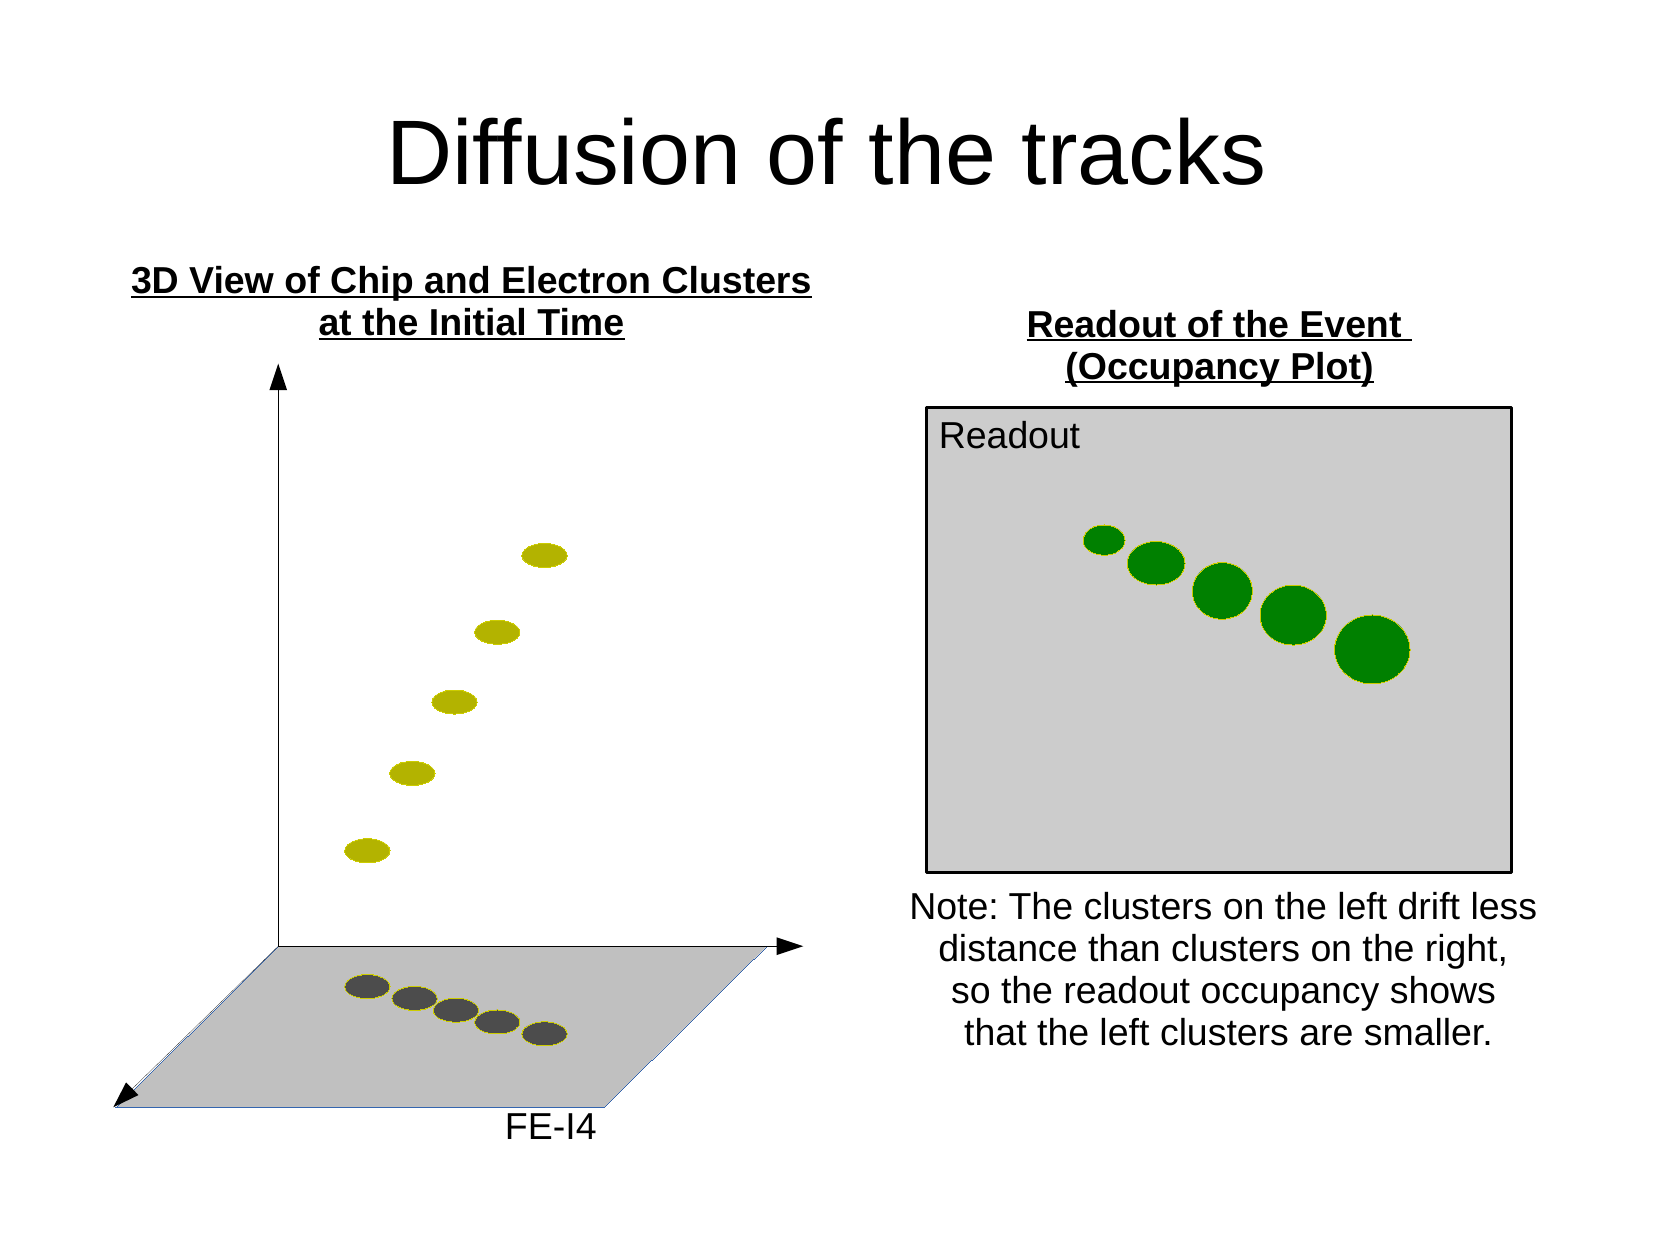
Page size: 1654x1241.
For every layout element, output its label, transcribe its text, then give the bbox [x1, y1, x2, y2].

title Diffusion of the tracks [82, 49, 1571, 257]
text_box [474, 620, 520, 645]
text_box Readout [924, 407, 1096, 465]
text_box 3D View of Chip and Electron Clusters at the Initial Time [116, 252, 827, 352]
text_box [431, 690, 478, 715]
text_box [926, 407, 1512, 873]
text_box FE-I4 [490, 1098, 630, 1156]
text_box [344, 838, 391, 863]
text_box [521, 543, 568, 568]
text_box [115, 947, 767, 1108]
text_box [389, 761, 436, 786]
text_box Note: The clusters on the left drift less distance than clusters on the right, so the readout occupancy shows that the left clusters are smaller. [894, 878, 1563, 1062]
text_box Readout of the Event (Occupancy Plot) [1011, 295, 1489, 395]
